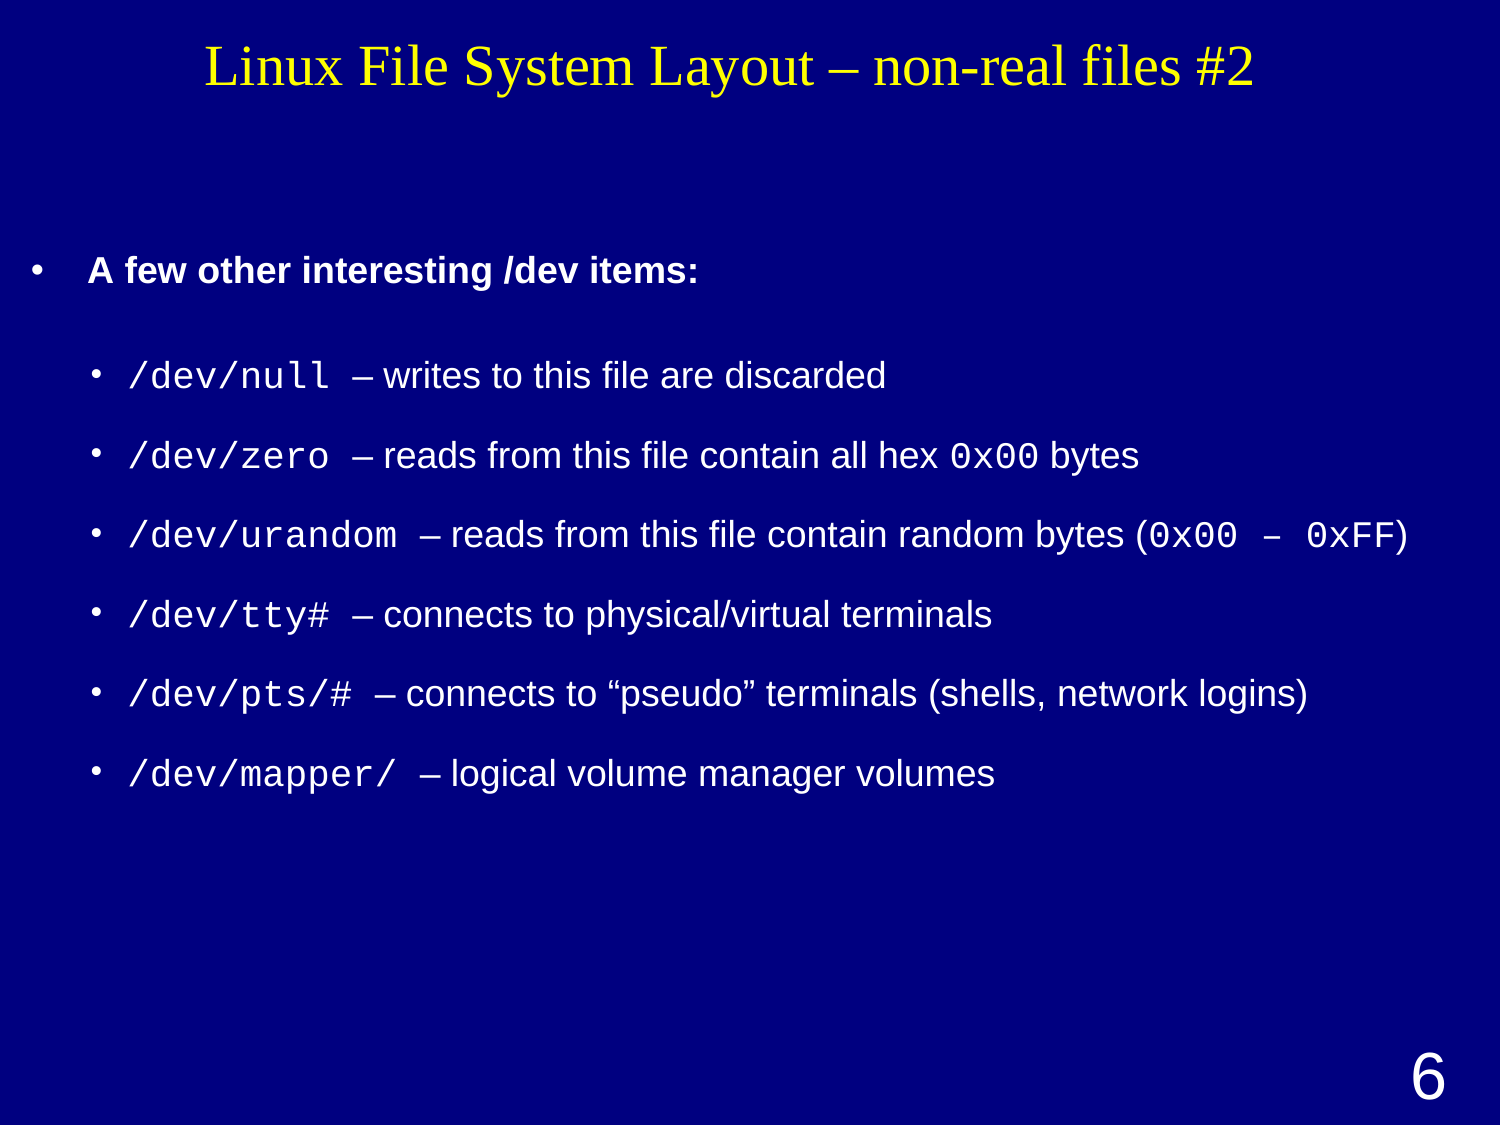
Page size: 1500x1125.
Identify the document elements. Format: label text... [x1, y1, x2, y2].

list A few other interesting /dev items: [16, 243, 1342, 345]
text_box /dev/null – writes to this file are discarded /dev/zero – reads from this file contain all hex 0x00 bytes /dev/urandom – reads from this file contain random bytes (0x00 – 0xFF) /dev/tty# – connects to physical/virtual terminals /dev/pts/# – connects to “pseudo” terminals (shells, network logins) /dev/mapper/ – logical volume manager volumes [75, 264, 1500, 752]
title Linux File System Layout – non-real files #2 [99, 19, 1375, 106]
